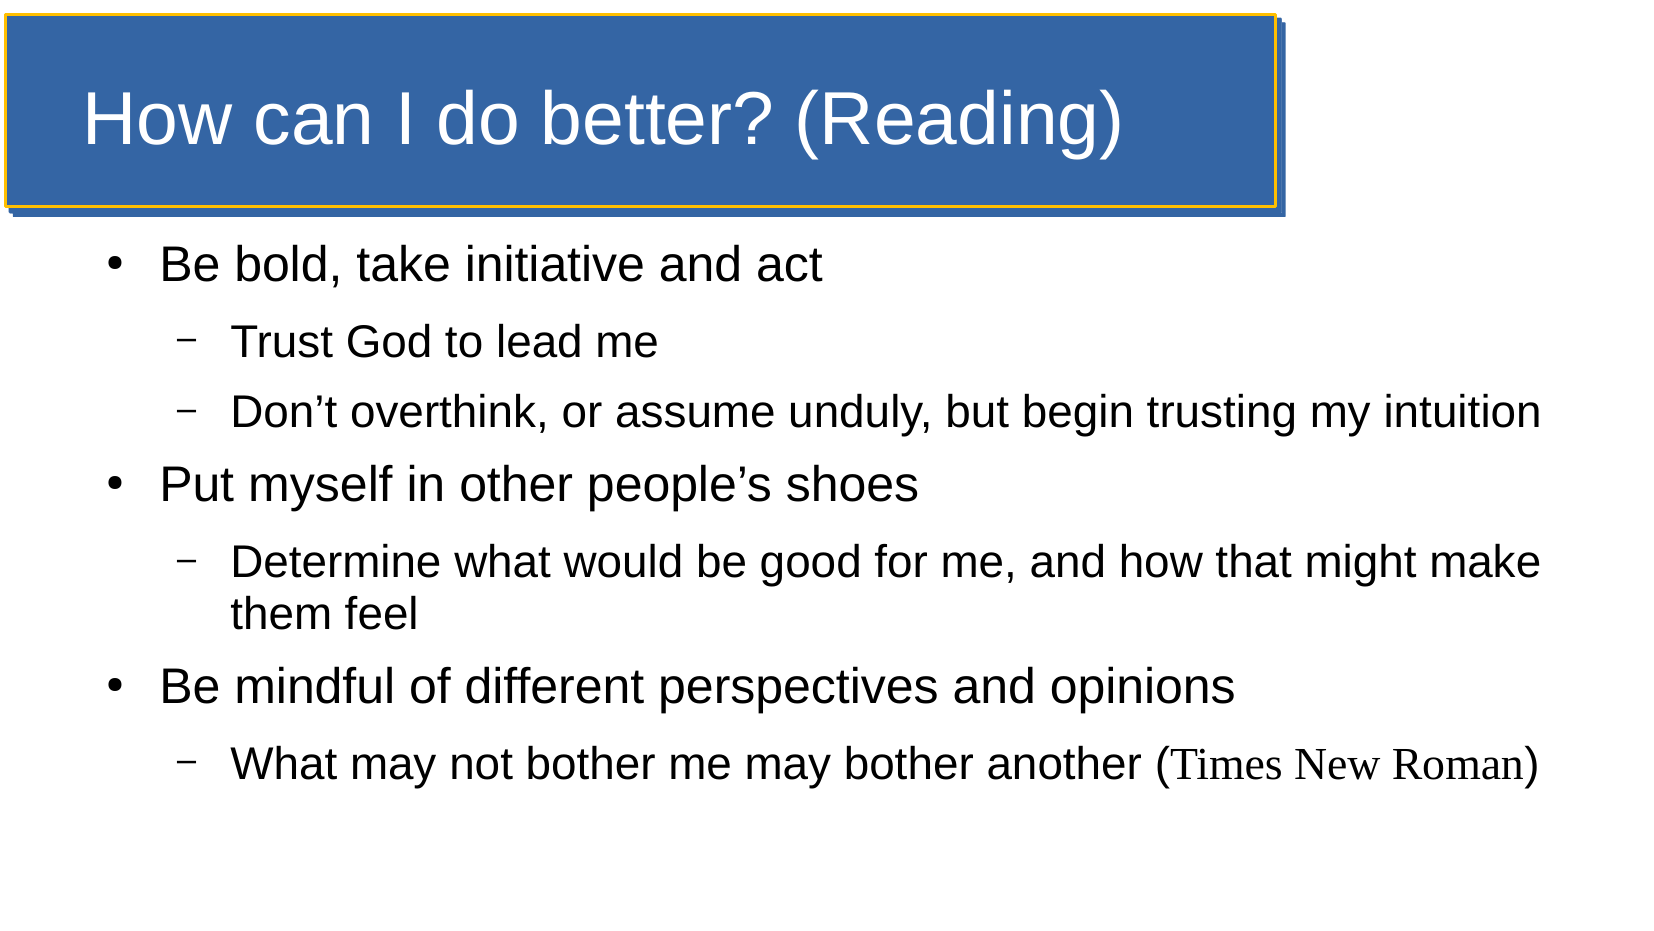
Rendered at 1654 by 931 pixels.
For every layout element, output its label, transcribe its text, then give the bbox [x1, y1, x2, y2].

list Be bold, take initiative and act Trust God to lead me Don’t overthink, or assume unduly, but begin trusting my intuition Put myself in other people’s shoes Determine what would be good for me, and how that might make them feel Be mindful of different perspectives and opinions What may not bother me may bother another (Times New Roman) [88, 236, 1565, 798]
title How can I do better? (Reading) [82, 44, 1235, 192]
